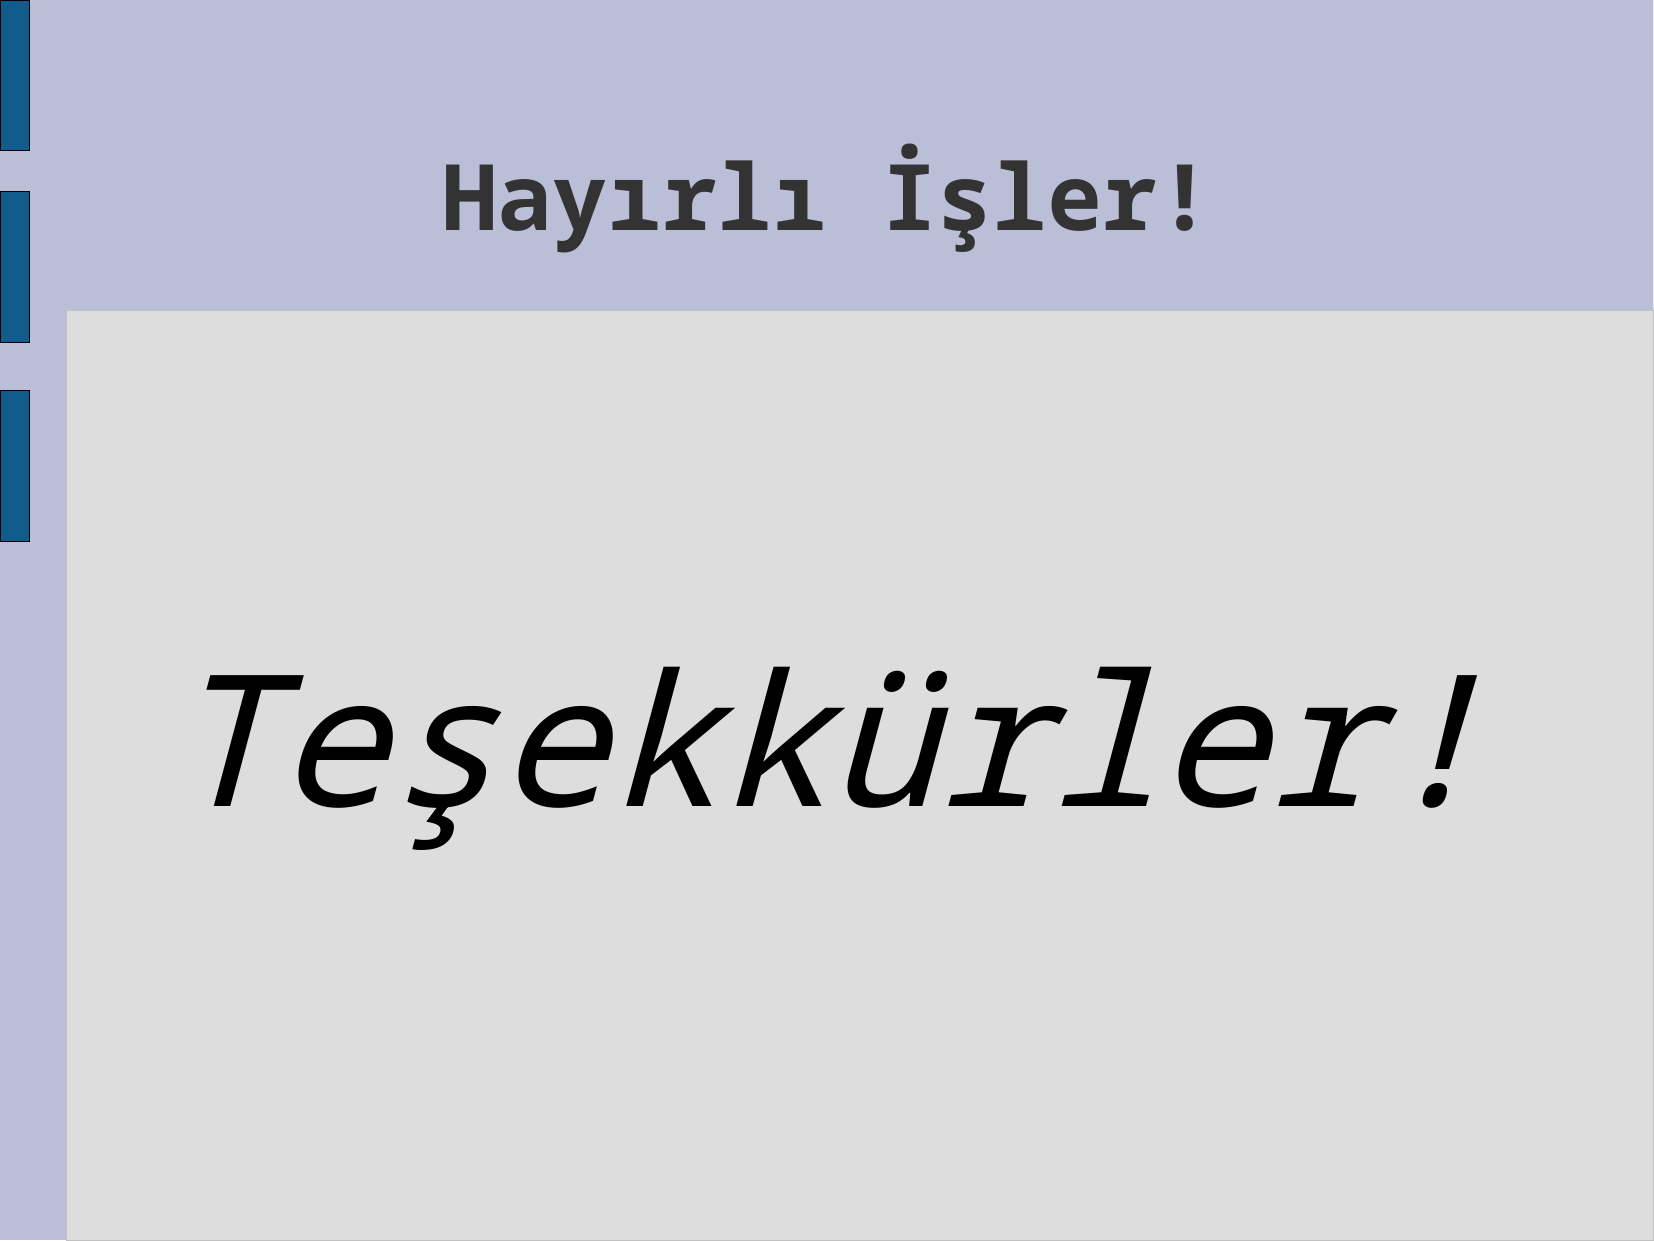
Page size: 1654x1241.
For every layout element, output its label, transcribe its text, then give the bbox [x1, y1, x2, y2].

subtitle Teşekkürler! [121, 344, 1534, 1127]
title Hayırlı İşler! [121, 91, 1534, 299]
